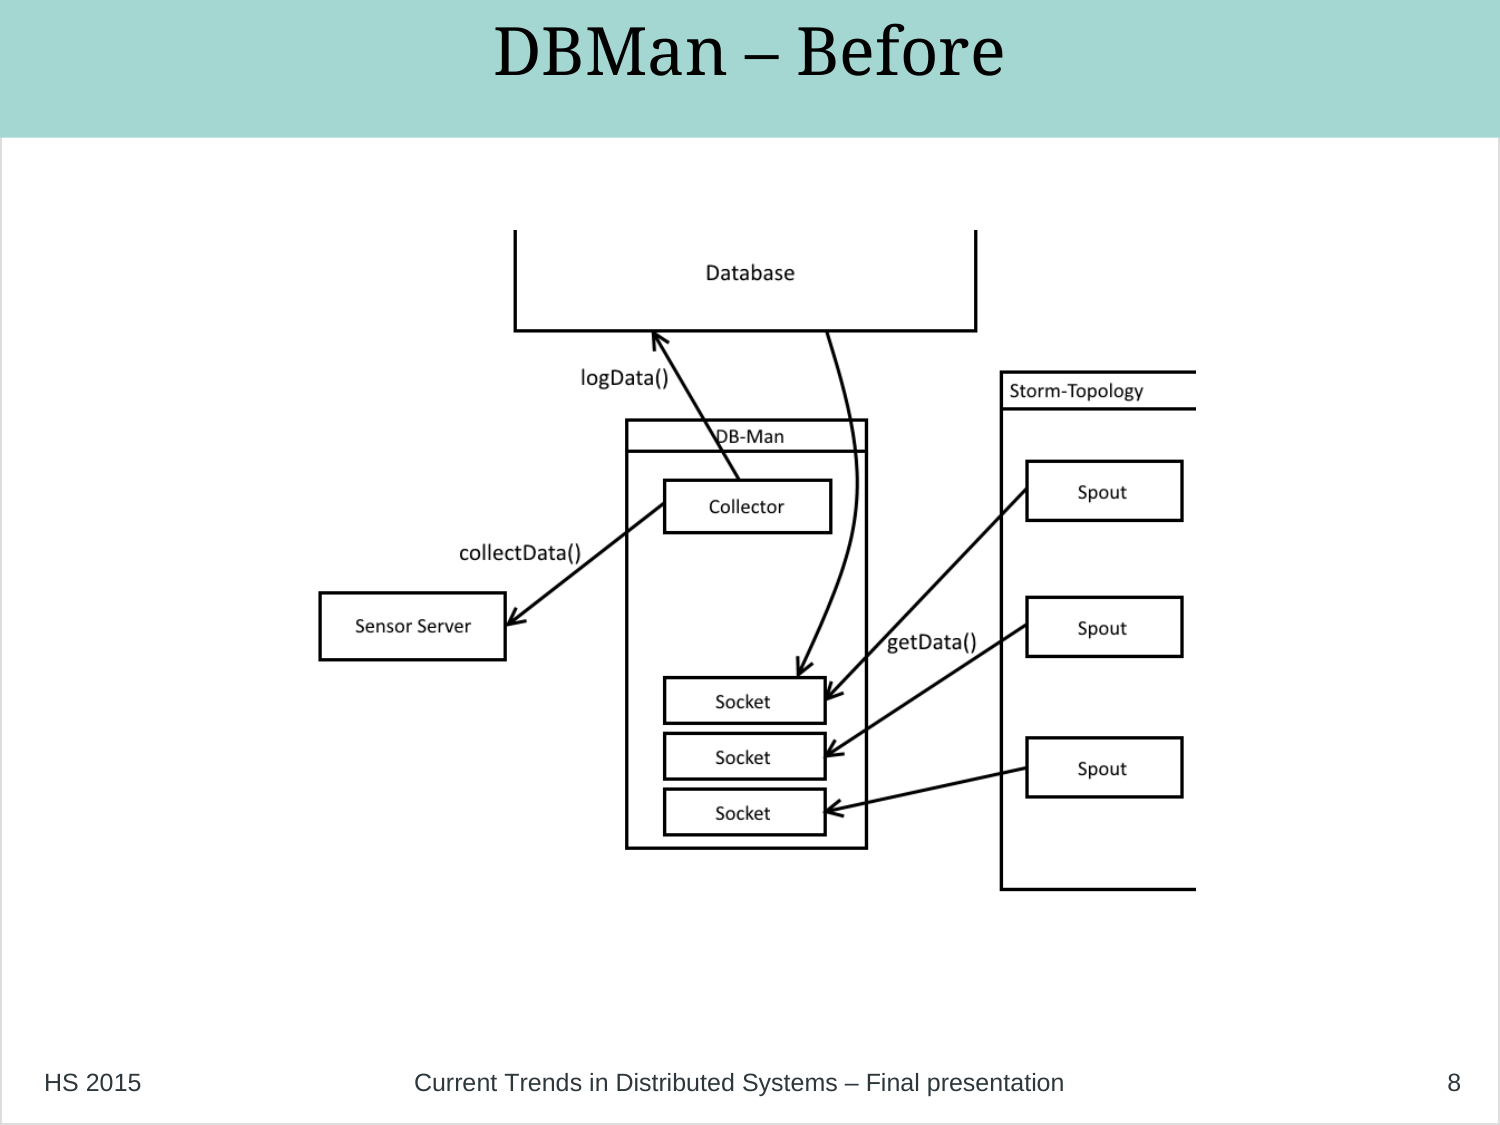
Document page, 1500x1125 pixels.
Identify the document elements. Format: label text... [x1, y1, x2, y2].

title DBMan – Before [0, 0, 1500, 138]
picture [304, 230, 1196, 899]
text_box <Nummer> [1375, 1058, 1477, 1097]
text_box Current Trends in Distributed Systems – Final presentation [300, 1058, 1201, 1107]
text_box HS 2015 [29, 1058, 195, 1097]
